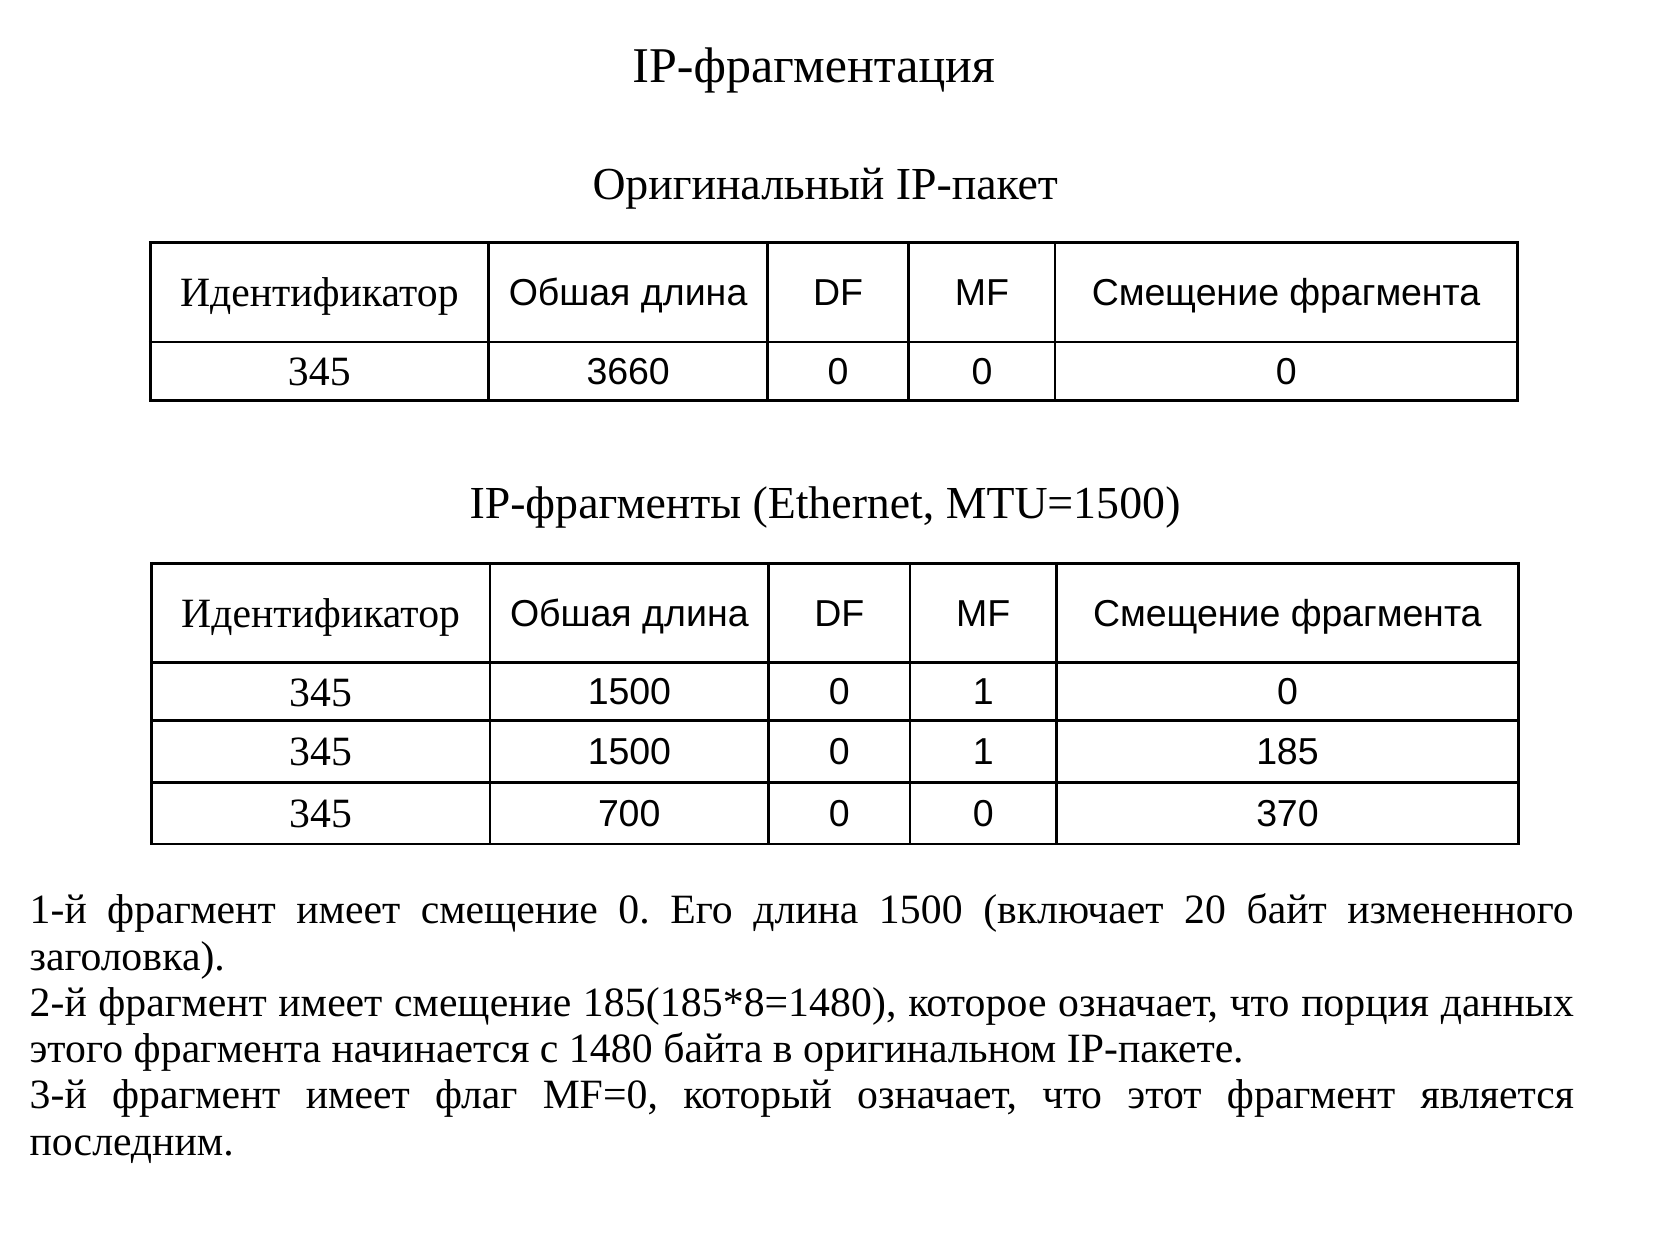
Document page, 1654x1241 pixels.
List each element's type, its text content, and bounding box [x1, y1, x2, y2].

table_cell 345 [153, 664, 489, 719]
table_header Обшая длина [490, 244, 766, 341]
table_cell 0 [770, 664, 909, 719]
table_cell 370 [1058, 784, 1517, 843]
table_cell 1500 [491, 664, 767, 719]
table_header MF [910, 244, 1054, 341]
table_header DF [769, 244, 907, 341]
table_cell 0 [770, 722, 909, 781]
table_cell 185 [1058, 722, 1517, 781]
table_cell 1 [911, 664, 1055, 719]
table_header DF [770, 565, 909, 661]
table_header Смещение фрагмента [1058, 565, 1517, 661]
text_box Оригинальный IP-пакет [75, 151, 1576, 226]
text_box IP-фрагменты (Ethernet, MTU=1500) [75, 470, 1576, 544]
table_cell 0 [911, 784, 1055, 843]
table_cell 0 [1058, 664, 1517, 719]
table_header Смещение фрагмента [1056, 244, 1516, 341]
table_header Обшая длина [491, 565, 767, 661]
table_cell 0 [770, 784, 909, 843]
table_header Идентификатор [153, 565, 489, 661]
table_header MF [911, 565, 1055, 661]
table_cell 0 [910, 343, 1054, 399]
table_cell 3660 [490, 343, 766, 399]
table_cell 1 [911, 722, 1055, 781]
table_cell 345 [153, 784, 489, 843]
text_box 1-й фрагмент имеет смещение 0. Его длина 1500 (включает 20 байт измененного заголовка). 2-й фрагмент имеет смещение 185(185*8=1480), которое означает, что порция данных этого фрагмента начинается с 1480 байта в оригинальном IP-пакете. 3-й фрагмент имеет флаг MF=0, который означает, что этот фрагмент является последним. [11, 876, 1636, 1175]
table_cell 345 [153, 722, 489, 781]
table_cell 0 [769, 343, 907, 399]
table_cell 345 [152, 343, 487, 399]
table_cell 1500 [491, 722, 767, 781]
table_header Идентификатор [152, 244, 487, 341]
text_box IP-фрагментация [617, 30, 1011, 101]
table_cell 700 [491, 784, 767, 843]
table_cell 0 [1056, 343, 1516, 399]
